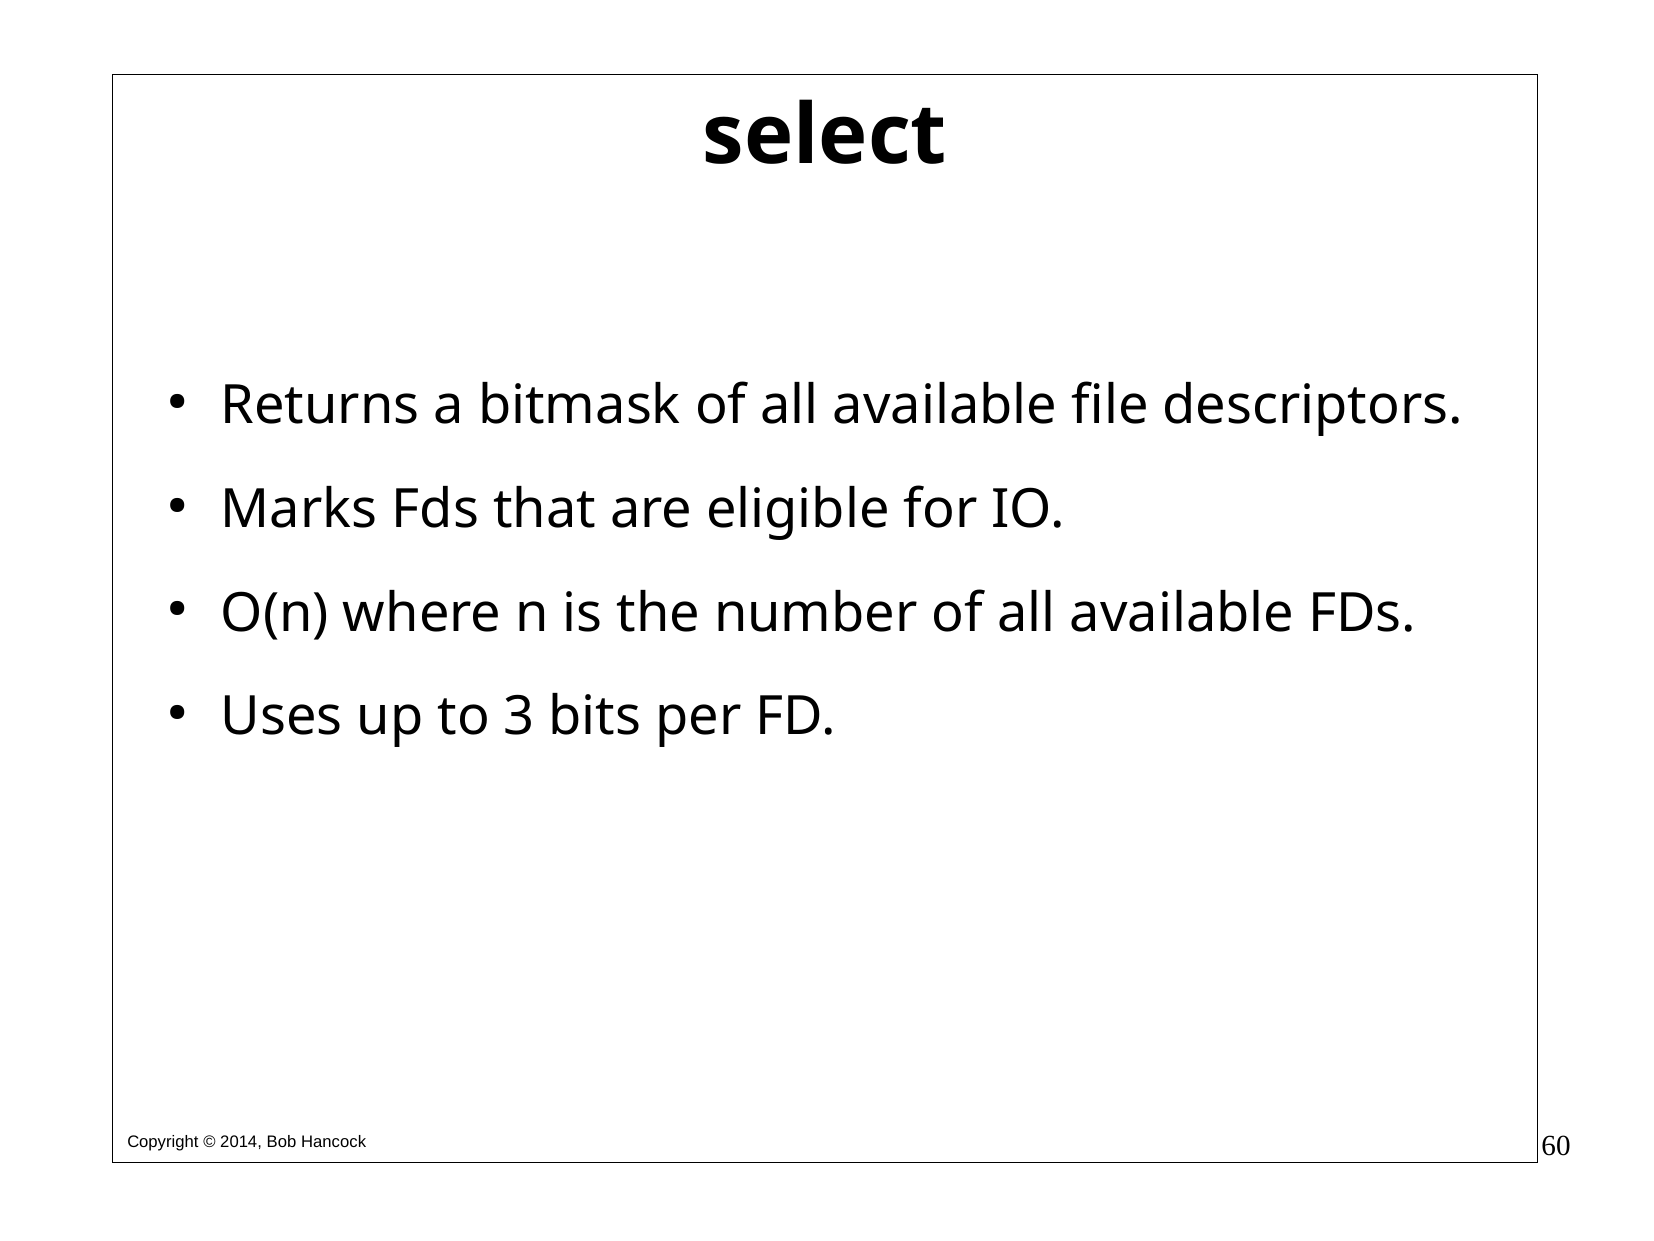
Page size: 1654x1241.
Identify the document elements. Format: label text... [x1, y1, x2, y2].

title select [112, 75, 1538, 188]
list Returns a bitmask of all available file descriptors. Marks Fds that are eligible for IO. O(n) where n is the number of all available FDs. Uses up to 3 bits per FD. [150, 262, 1501, 1126]
text_box Copyright © 2014, Bob Hancock [112, 1125, 382, 1159]
